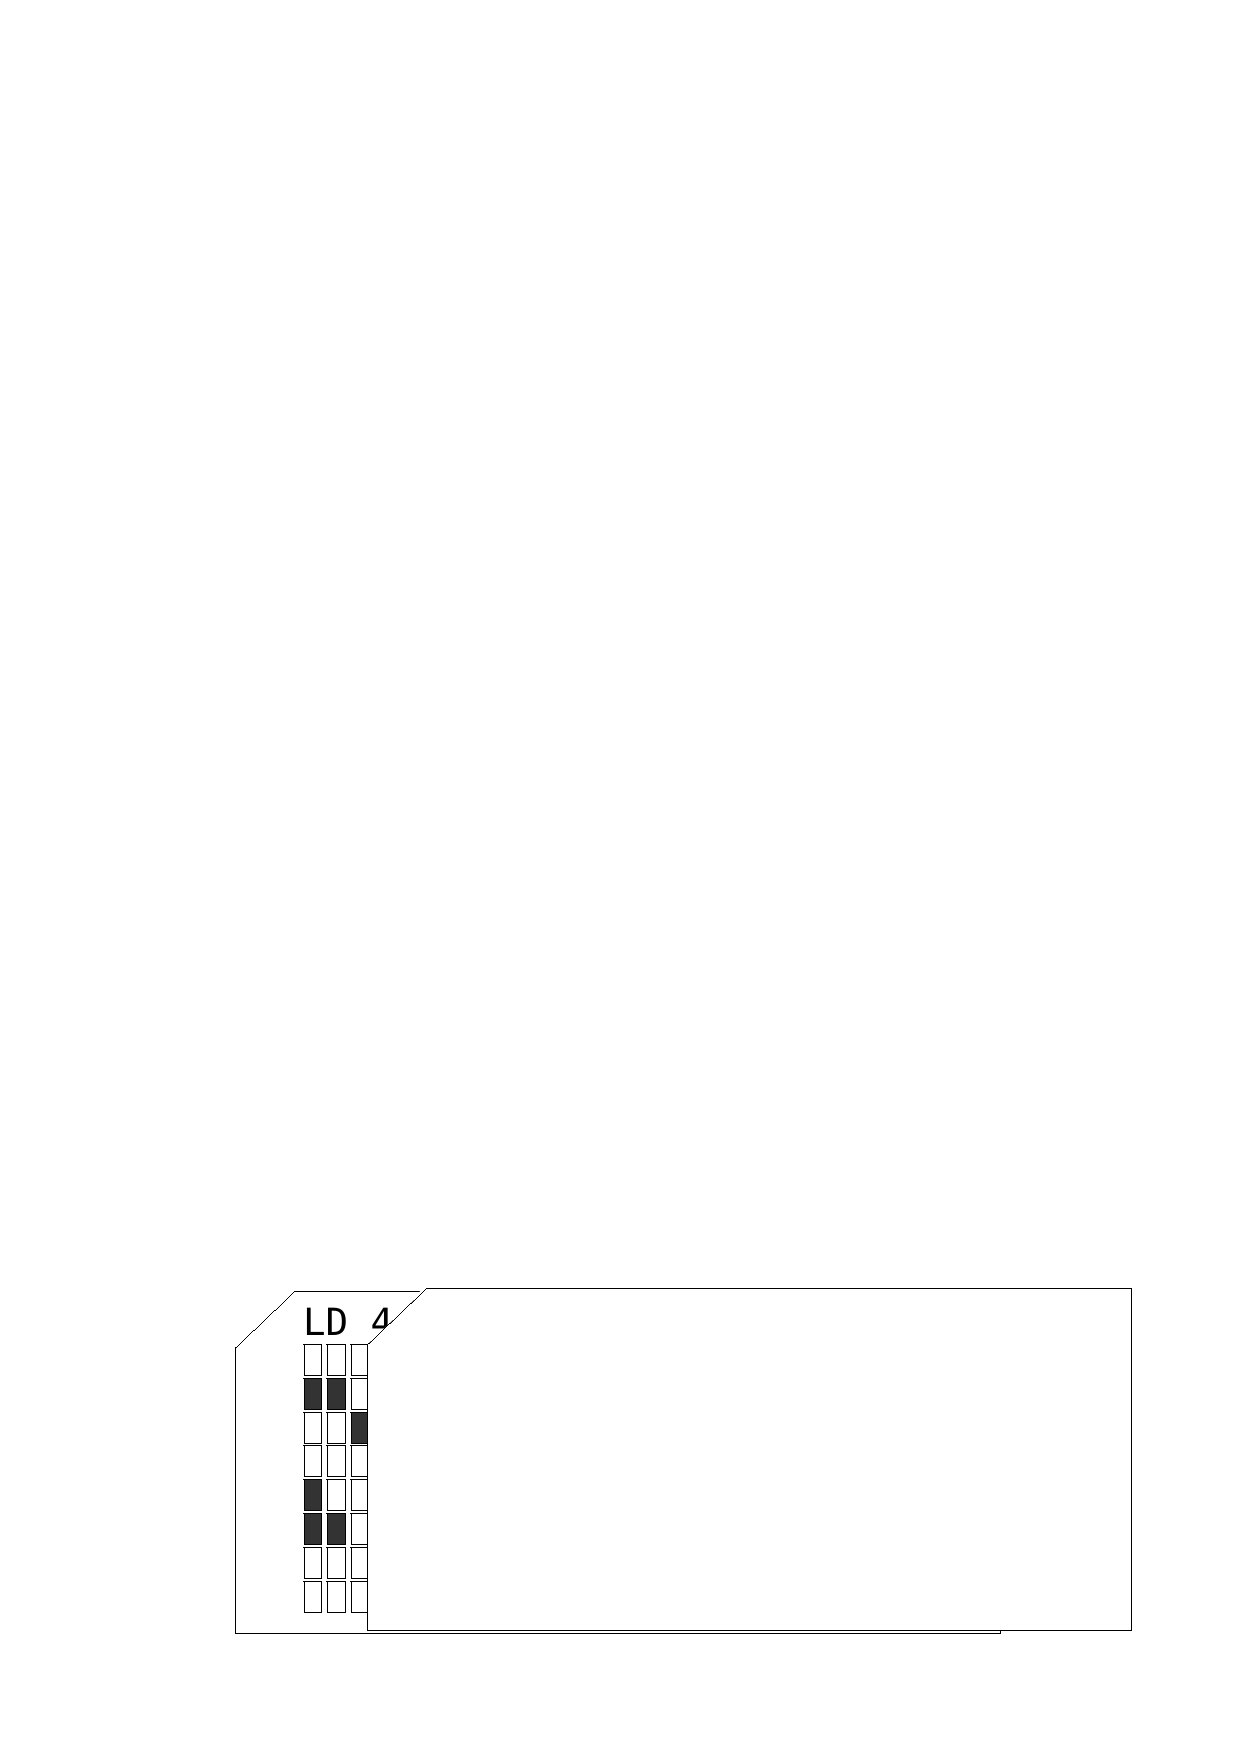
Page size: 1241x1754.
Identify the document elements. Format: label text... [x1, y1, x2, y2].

text_box [326, 1513, 346, 1545]
text_box [303, 1513, 322, 1545]
text_box [303, 1378, 322, 1410]
text_box [350, 1288, 1132, 1631]
text_box [303, 1479, 322, 1511]
text_box [326, 1378, 346, 1410]
text_box LD 4 [288, 1293, 419, 1352]
